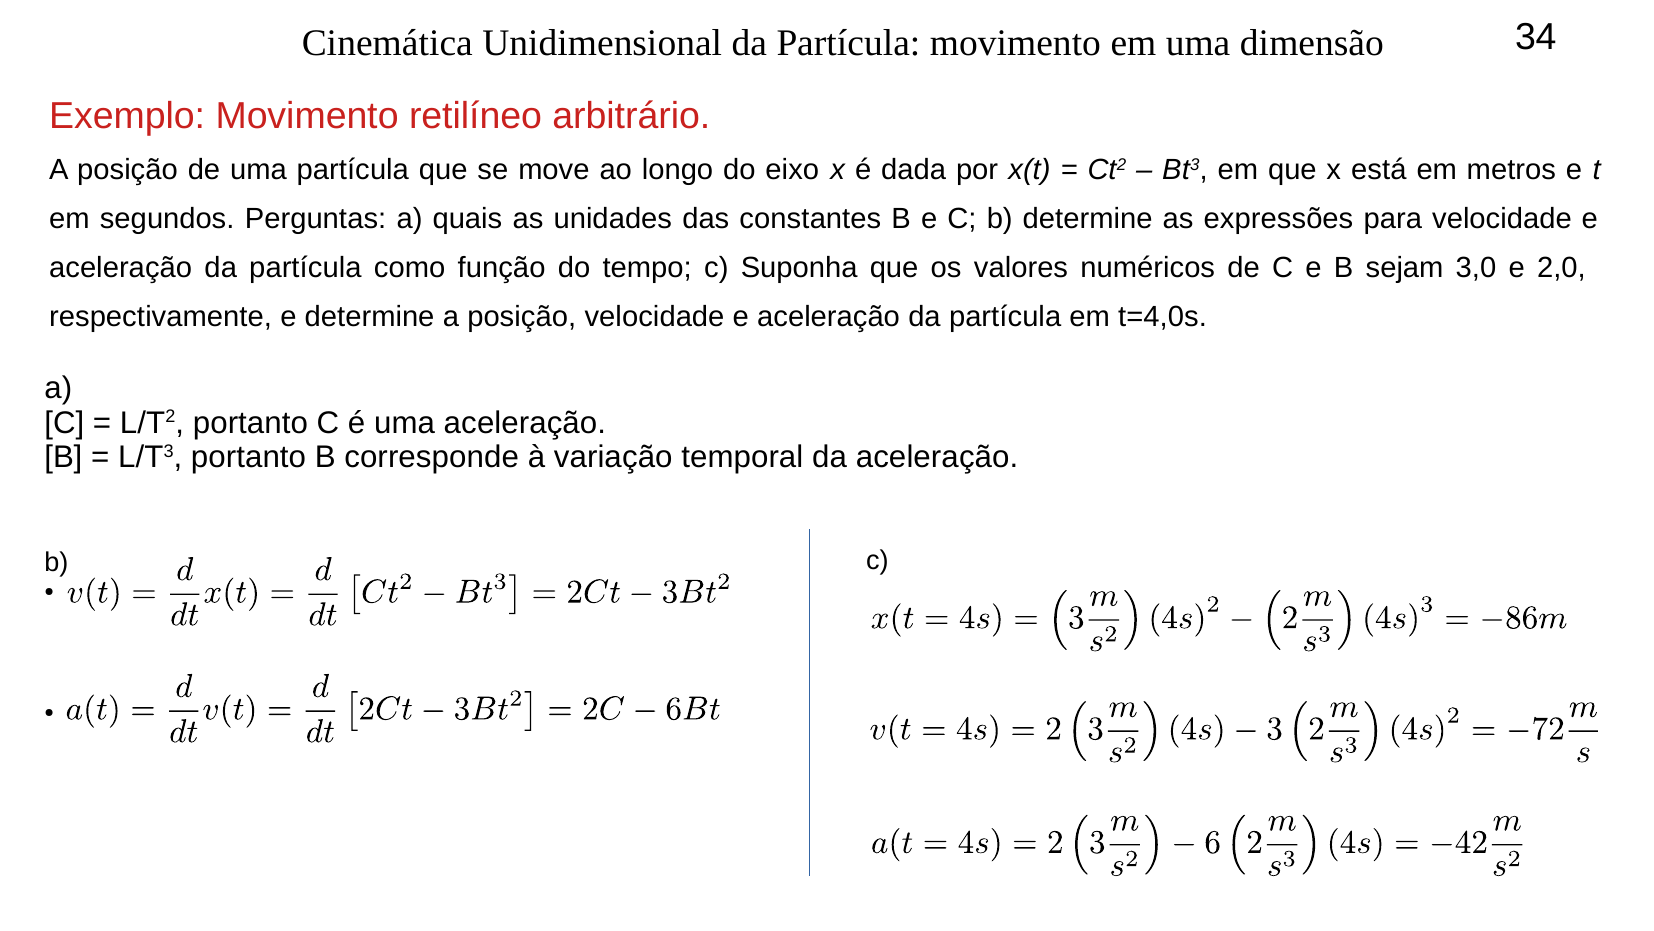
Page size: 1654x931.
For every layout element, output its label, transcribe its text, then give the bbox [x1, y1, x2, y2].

text_box c) [851, 537, 917, 583]
text_box <number> [1500, 7, 1654, 78]
text_box Exemplo: Movimento retilíneo arbitrário. A posição de uma partícula que se move ao longo do eixo x é dada por x(t) = Ct2 – Bt3, em que x está em metros e t em segundos. Perguntas: a) quais as unidades das constantes B e C; b) determine as expressões para velocidade e aceleração da partícula como função do tempo; c) Suponha que os valores numéricos de C e B sejam 3,0 e 2,0, respectivamente, e determine a posição, velocidade e aceleração da partícula em t=4,0s. [34, 87, 1616, 368]
text_box b) [29, 540, 95, 737]
picture [869, 701, 1598, 763]
picture [869, 813, 1524, 878]
picture [65, 673, 720, 743]
picture [95, 555, 731, 627]
picture [869, 588, 1568, 653]
text_box a) [C] = L/T2, portanto C é uma aceleração. [B] = L/T3, portanto B corresponde à variação temporal da aceleração. [29, 362, 1035, 482]
text_box Cinemática Unidimensional da Partícula: movimento em uma dimensão [287, 0, 1401, 72]
